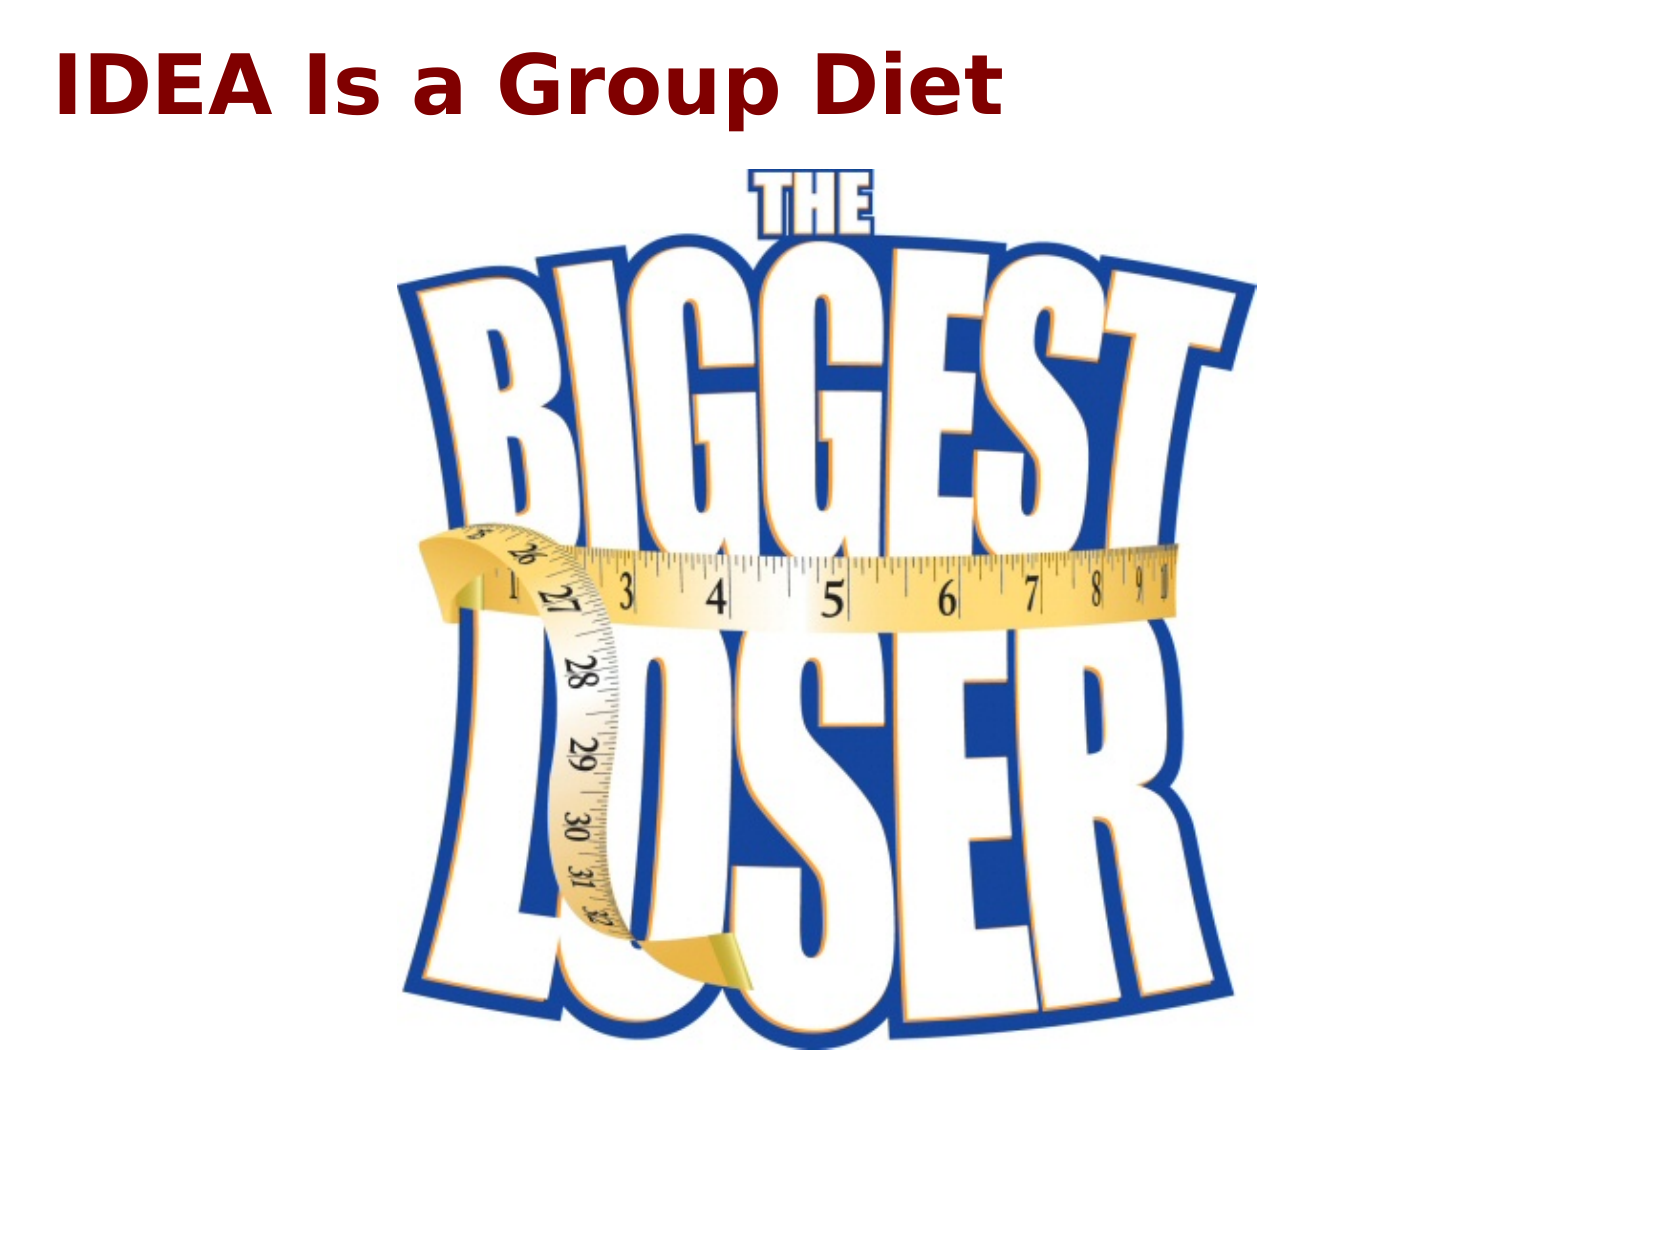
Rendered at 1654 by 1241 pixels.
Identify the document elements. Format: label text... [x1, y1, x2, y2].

title IDEA Is a Group Diet [52, 0, 1654, 173]
picture [397, 169, 1257, 1050]
